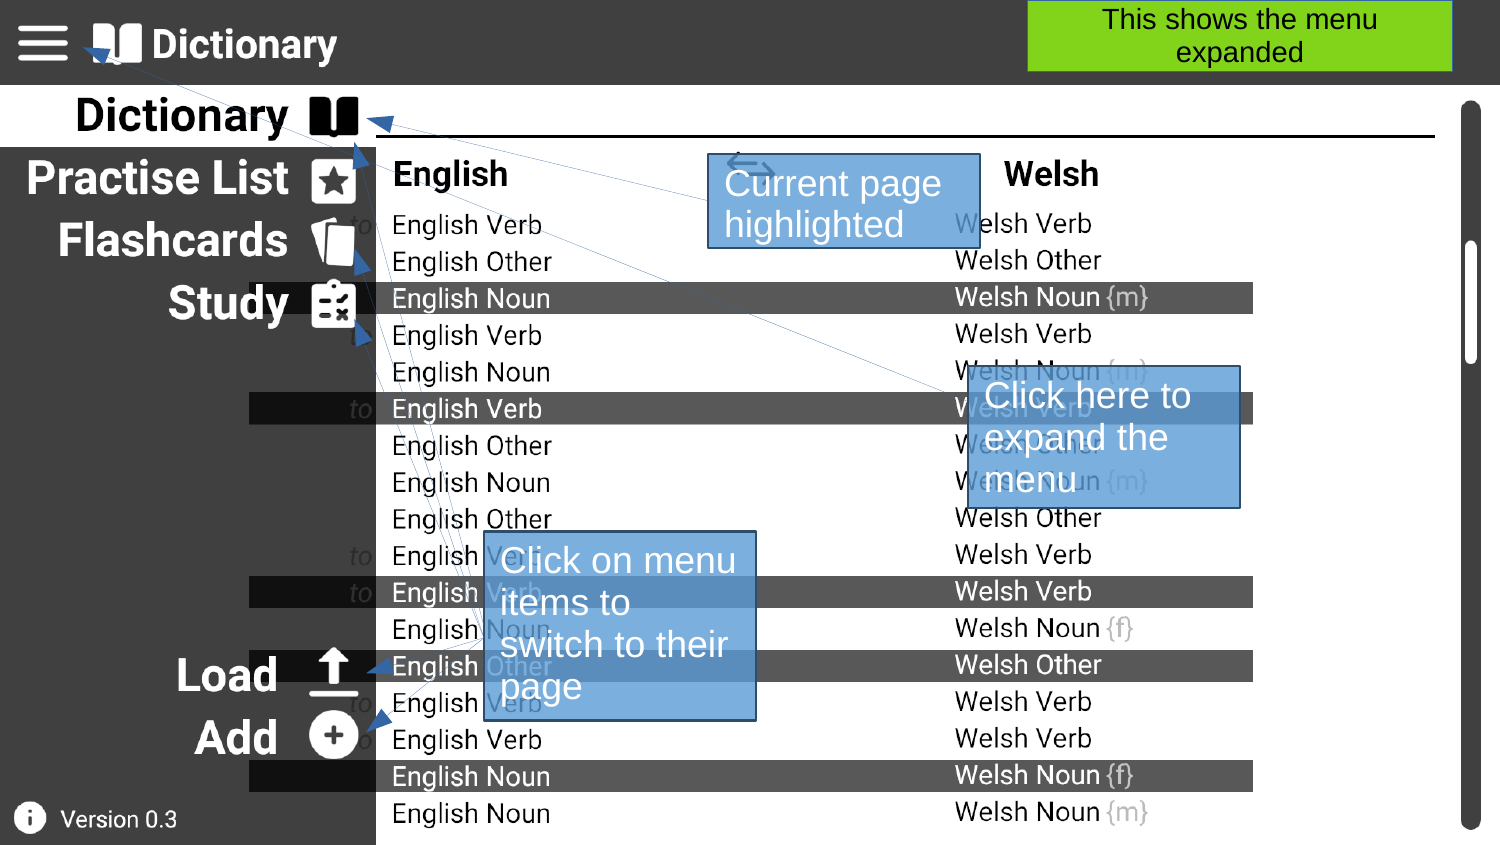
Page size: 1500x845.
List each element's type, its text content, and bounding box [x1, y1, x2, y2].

picture [0, 0, 1500, 845]
text_box Click here to expand the menu [968, 366, 1241, 508]
text_box Current page highlighted [708, 153, 981, 249]
text_box This shows the menu expanded [1027, 0, 1453, 72]
text_box Click on menu items to switch to their page [483, 531, 756, 721]
